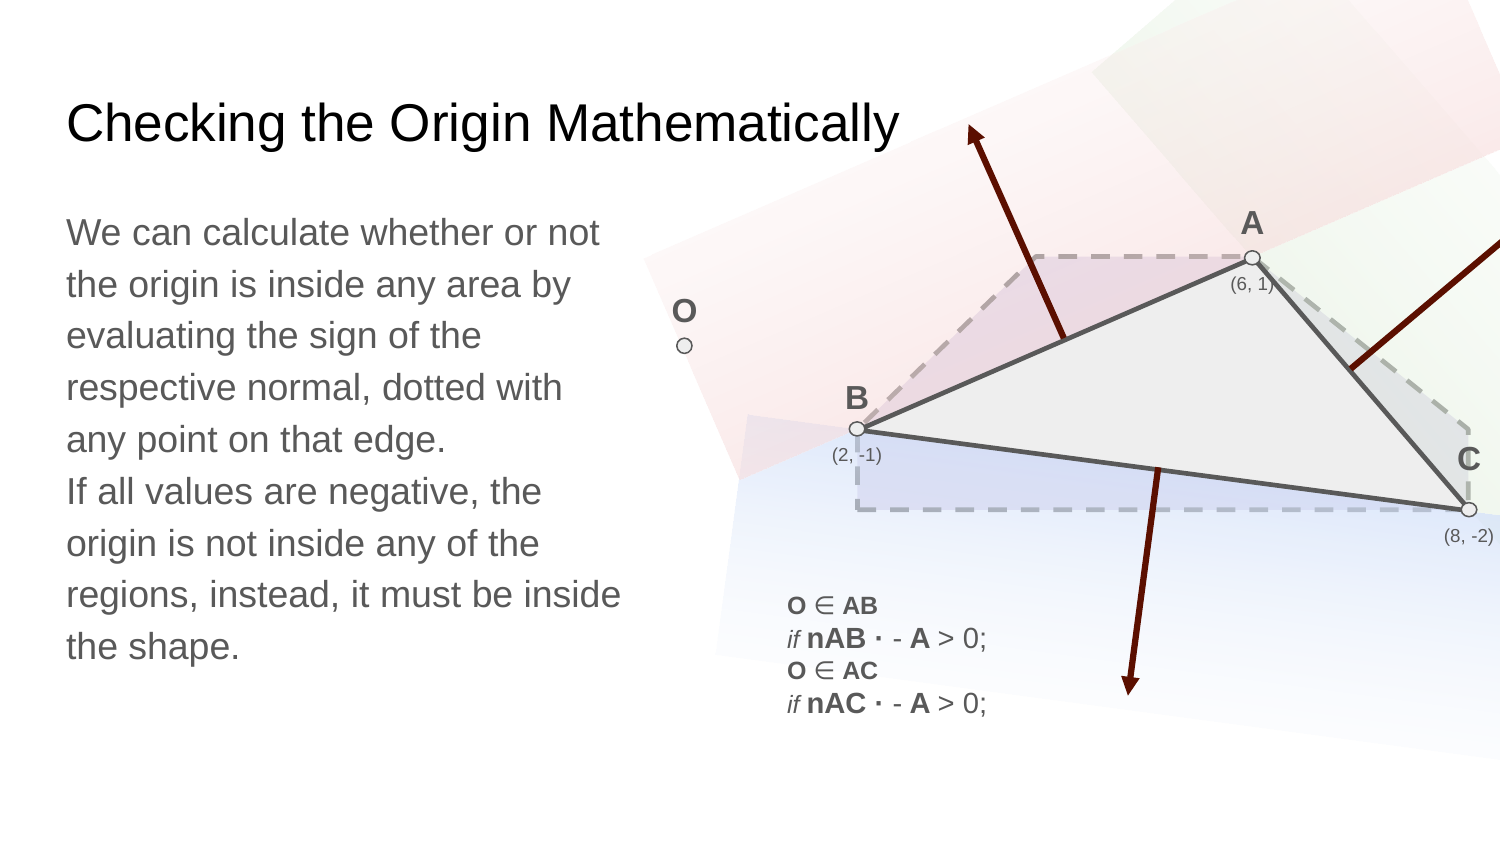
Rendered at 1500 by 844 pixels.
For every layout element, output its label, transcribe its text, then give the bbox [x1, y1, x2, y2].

text_box O [648, 274, 721, 345]
text_box B [821, 361, 893, 432]
text_box [649, 0, 1500, 760]
list We can calculate whether or not the origin is inside any area by evaluating the sign of the respective normal, dotted with any point on that edge. If all values are negative, the origin is not inside any of the regions, instead, it must be inside the shape. [51, 186, 649, 750]
text_box O ∈ AB if nAB · - A > 0; O ∈ AC if nAC · - A > 0; [772, 574, 1028, 735]
text_box (2, -1) [806, 435, 908, 474]
text_box C [1433, 421, 1500, 492]
text_box (6, 1) [1201, 264, 1303, 303]
text_box (8, -2) [1418, 515, 1500, 554]
text_box A [1216, 186, 1289, 257]
title Checking the Origin Mathematically [51, 72, 1449, 167]
